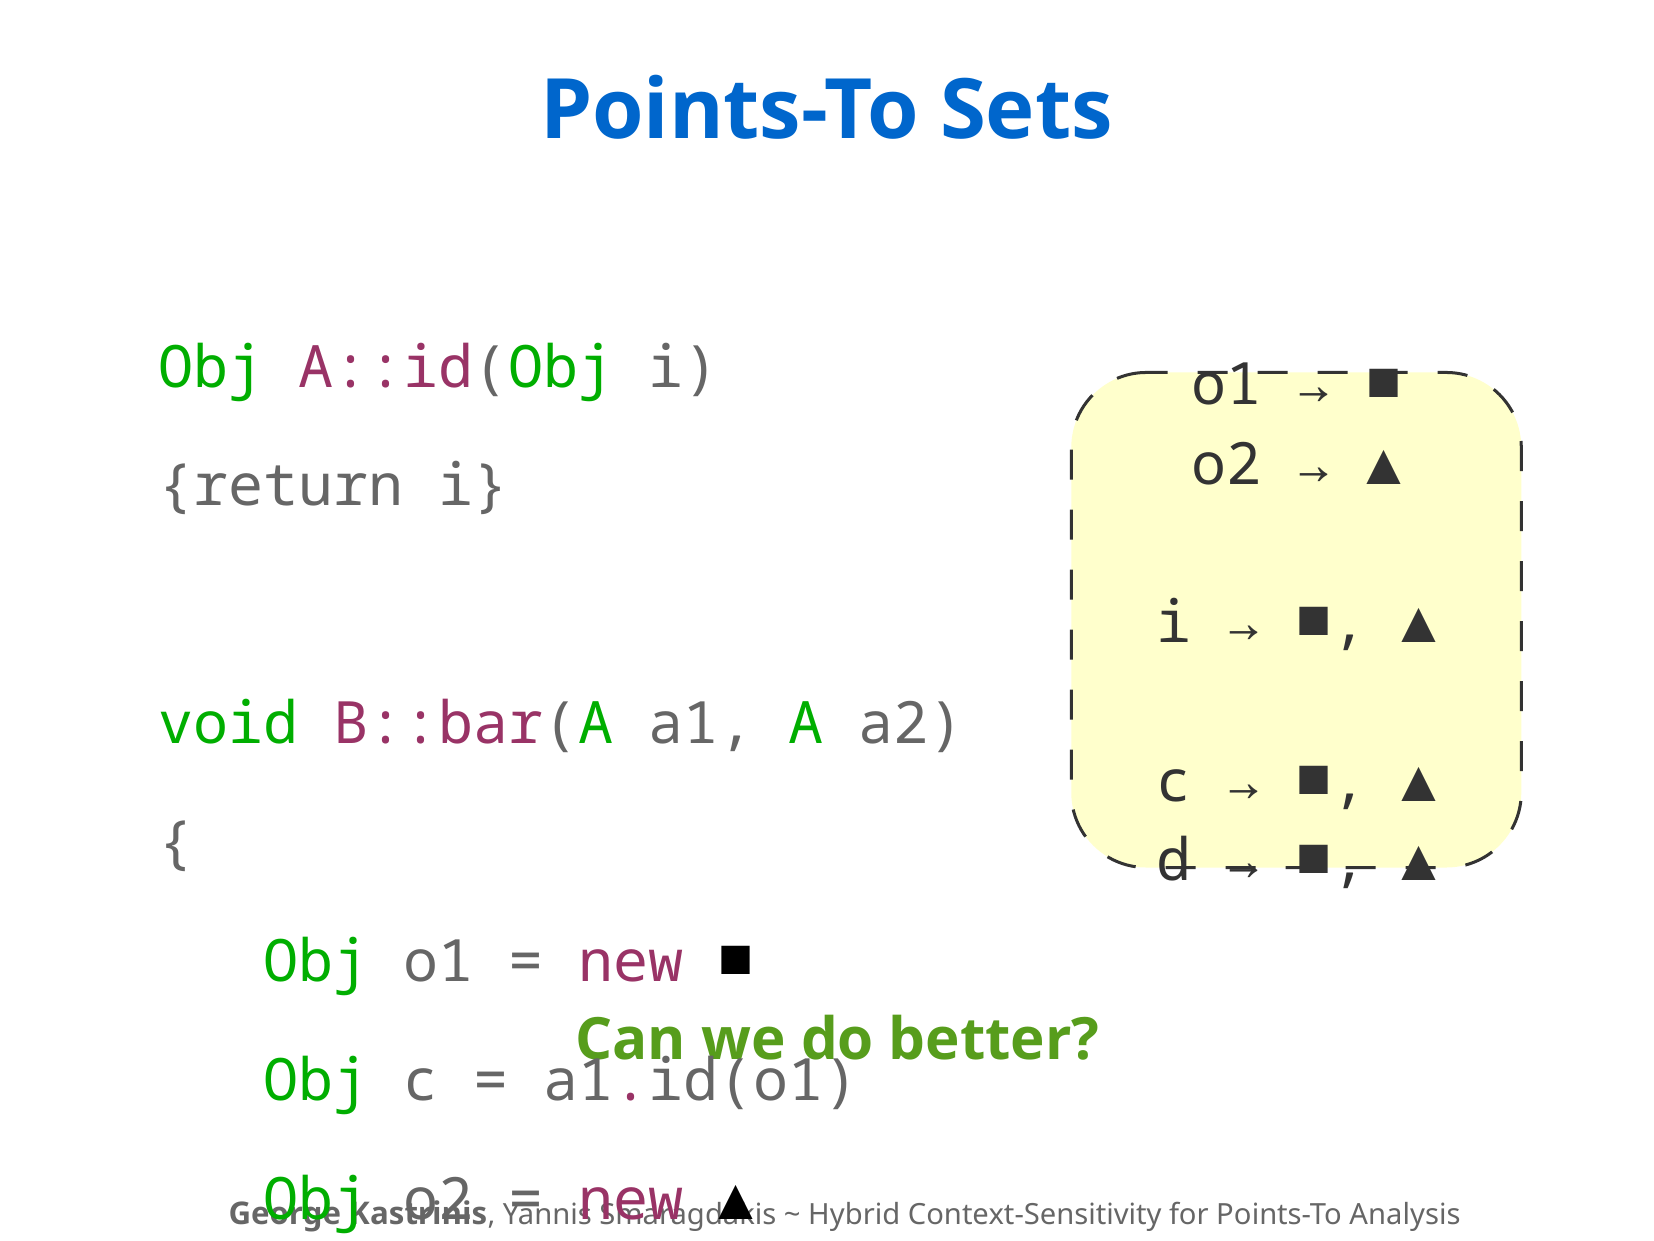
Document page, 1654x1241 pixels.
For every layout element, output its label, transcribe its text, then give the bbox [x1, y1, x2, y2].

text_box o1 → ■ o2 → ▲ i → ■, ▲ c → ■, ▲ d → ■, ▲ [1071, 372, 1522, 868]
text_box Can we do better? [561, 989, 1093, 1070]
text_box Obj A::id(Obj i) {return i} void B::bar(A a1, A a2) { Obj o1 = new ■ Obj c = a1.id(o1) Obj o2 = new ▲ Obj d = a2.id(o2) } [143, 277, 1005, 963]
text_box Points-To Sets [209, 41, 1444, 150]
